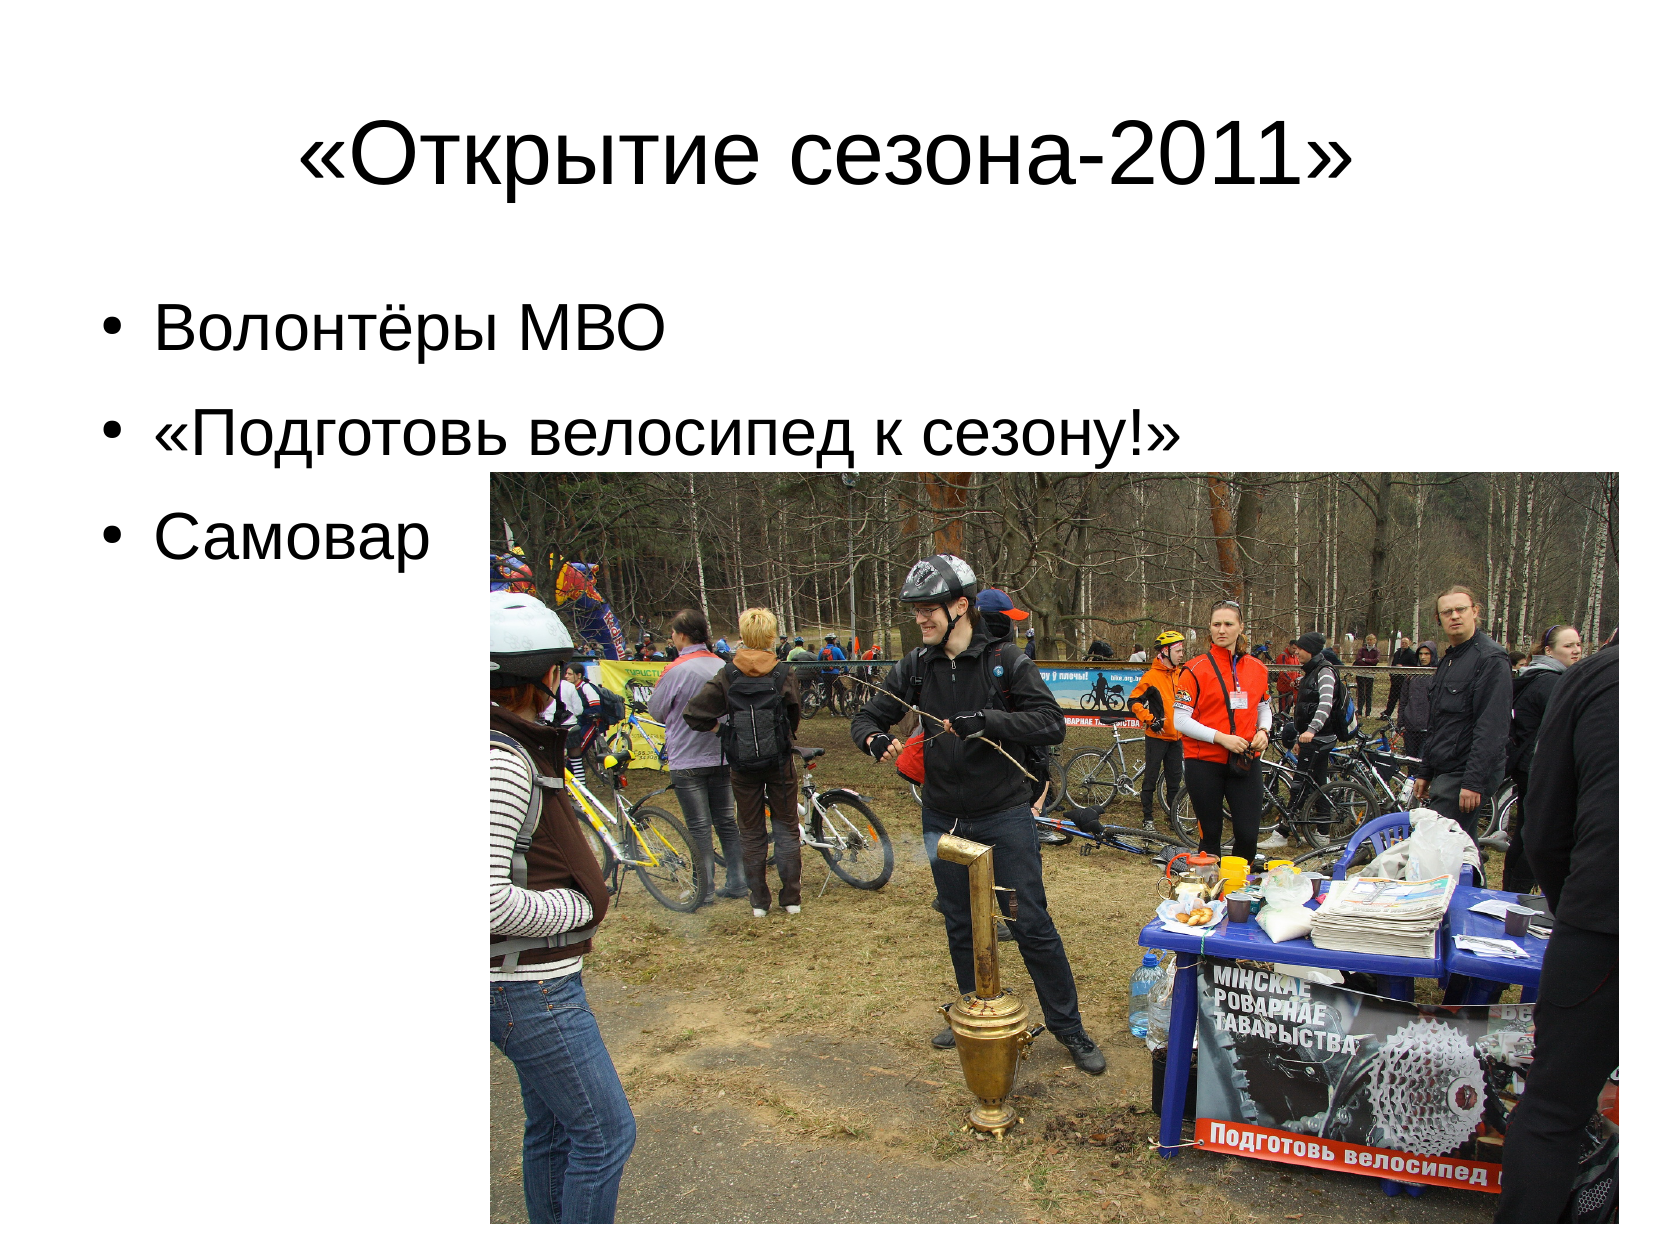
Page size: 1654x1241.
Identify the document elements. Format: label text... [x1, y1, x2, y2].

picture [490, 472, 1619, 1225]
list Волонтёры МВО «Подготовь велосипед к сезону!» Самовар [82, 290, 1538, 603]
title «Открытие сезона-2011» [82, 49, 1571, 257]
